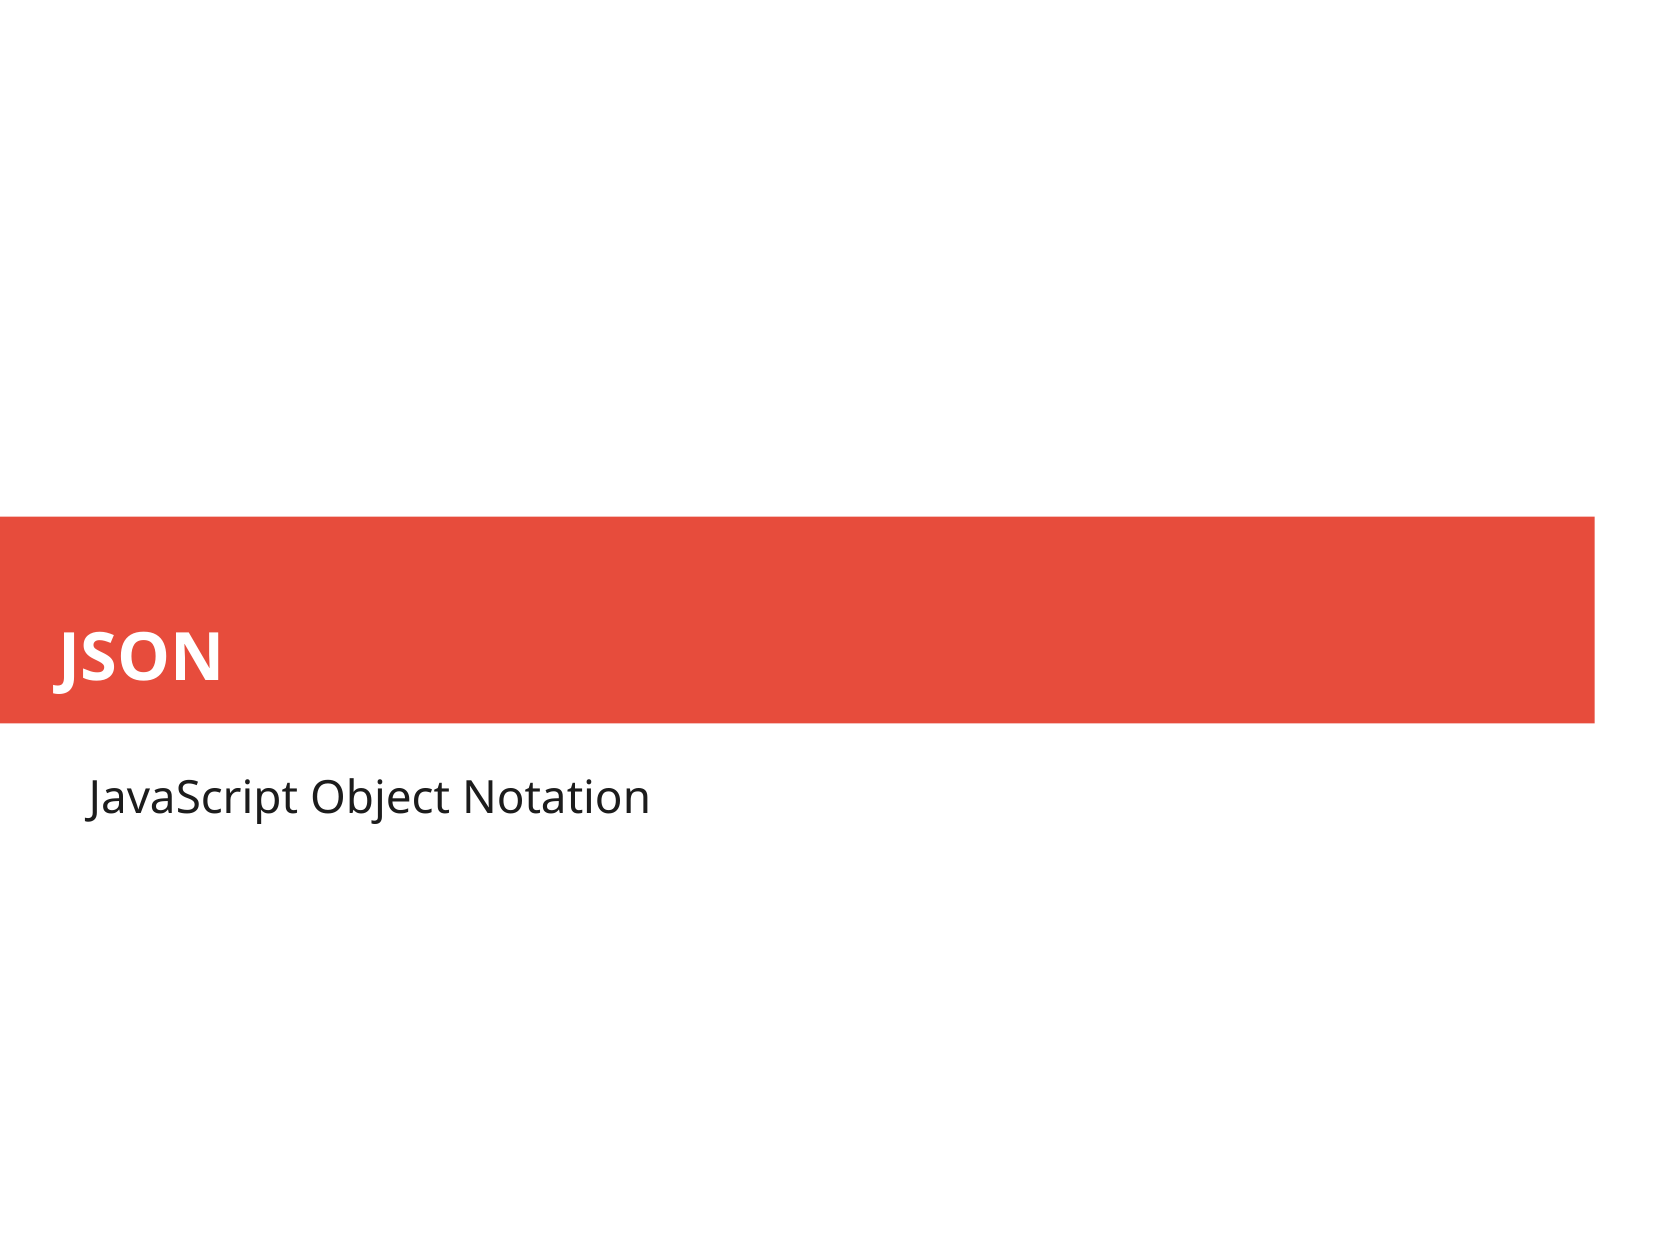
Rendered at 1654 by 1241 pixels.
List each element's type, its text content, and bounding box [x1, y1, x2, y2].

subtitle JavaScript Object Notation [88, 767, 1595, 1182]
title JSON [59, 546, 1595, 694]
